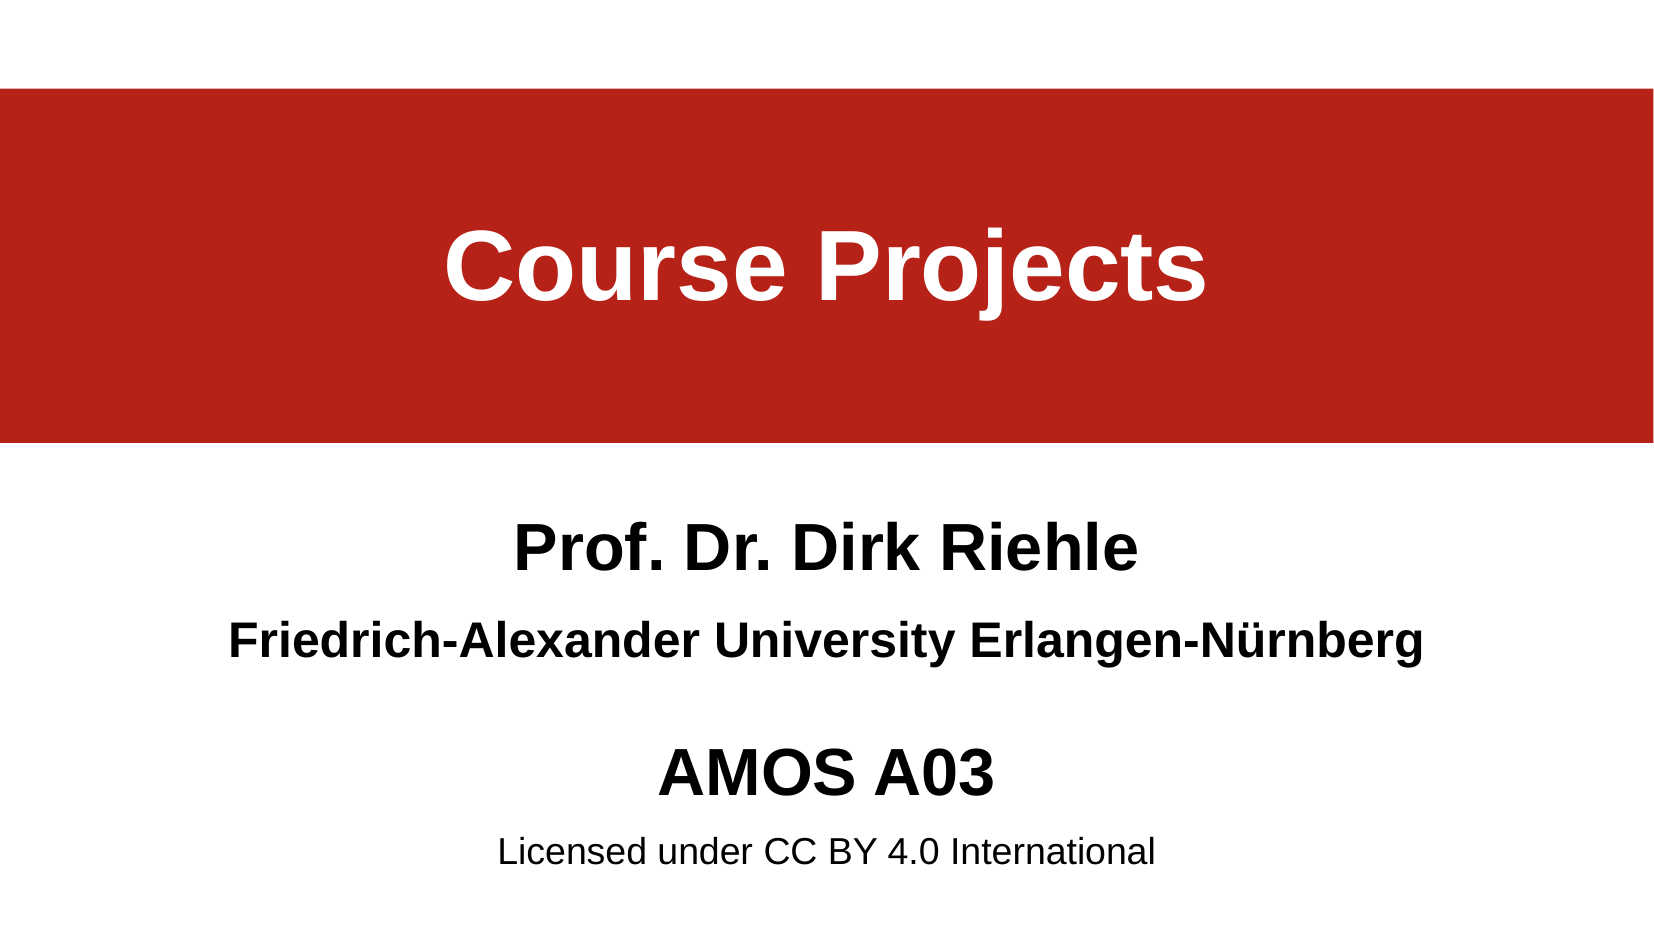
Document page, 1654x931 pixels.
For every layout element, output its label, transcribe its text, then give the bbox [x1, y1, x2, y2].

subtitle Prof. Dr. Dirk Riehle Friedrich-Alexander University Erlangen-Nürnberg AMOS A03 Licensed under CC BY 4.0 International [29, 472, 1625, 886]
title Course Projects [0, 88, 1654, 443]
